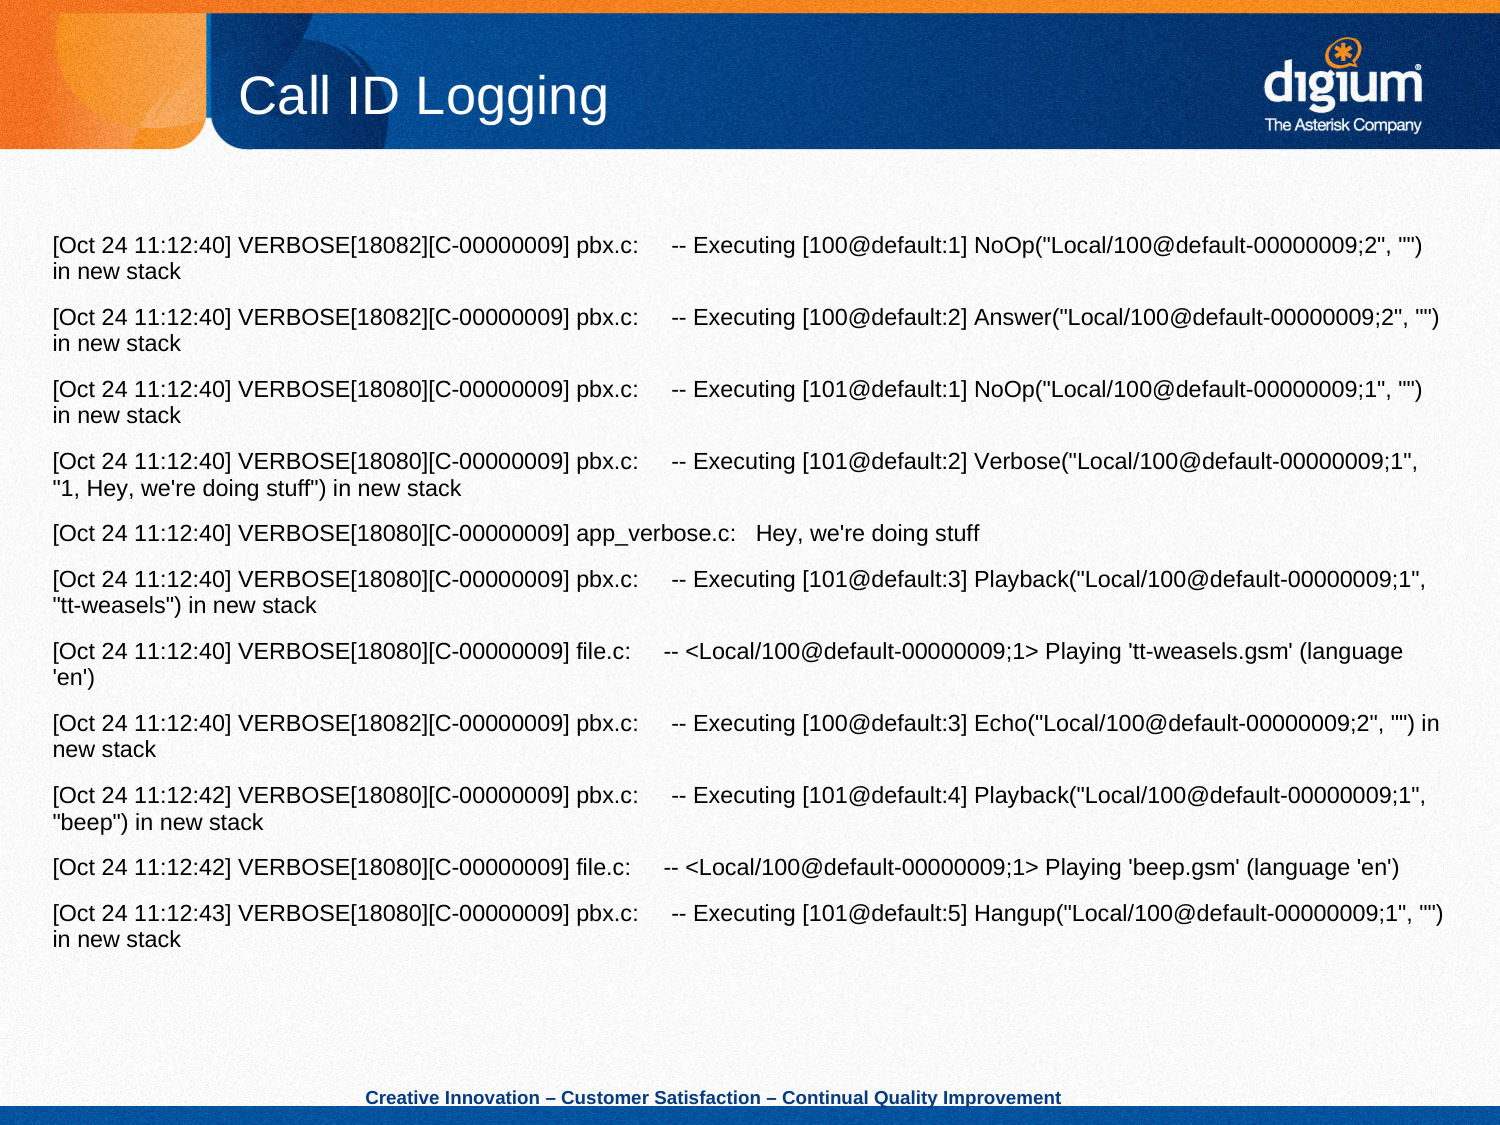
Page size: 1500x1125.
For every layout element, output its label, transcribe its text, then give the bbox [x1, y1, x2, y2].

list [Oct 24 11:12:40] VERBOSE[18082][C-00000009] pbx.c: -- Executing [100@default:1] NoOp("Local/100@default-00000009;2", "") in new stack [Oct 24 11:12:40] VERBOSE[18082][C-00000009] pbx.c: -- Executing [100@default:2] Answer("Local/100@default-00000009;2", "") in new stack [Oct 24 11:12:40] VERBOSE[18080][C-00000009] pbx.c: -- Executing [101@default:1] NoOp("Local/100@default-00000009;1", "") in new stack [Oct 24 11:12:40] VERBOSE[18080][C-00000009] pbx.c: -- Executing [101@default:2] Verbose("Local/100@default-00000009;1", "1, Hey, we're doing stuff") in new stack [Oct 24 11:12:40] VERBOSE[18080][C-00000009] app_verbose.c: Hey, we're doing stuff [Oct 24 11:12:40] VERBOSE[18080][C-00000009] pbx.c: -- Executing [101@default:3] Playback("Local/100@default-00000009;1", "tt-weasels") in new stack [Oct 24 11:12:40] VERBOSE[18080][C-00000009] file.c: -- <Local/100@default-00000009;1> Playing 'tt-weasels.gsm' (language 'en') [Oct 24 11:12:40] VERBOSE[18082][C-00000009] pbx.c: -- Executing [100@default:3] Echo("Local/100@default-00000009;2", "") in new stack [Oct 24 11:12:42] VERBOSE[18080][C-00000009] pbx.c: -- Executing [101@default:4] Playback("Local/100@default-00000009;1", "beep") in new stack [Oct 24 11:12:42] VERBOSE[18080][C-00000009] file.c: -- <Local/100@default-00000009;1> Playing 'beep.gsm' (language 'en') [Oct 24 11:12:43] VERBOSE[18080][C-00000009] pbx.c: -- Executing [101@default:5] Hangup("Local/100@default-00000009;1", "") in new stack [37, 224, 1463, 967]
picture [0, 0, 1500, 1125]
title Call ID Logging [238, 27, 1243, 127]
